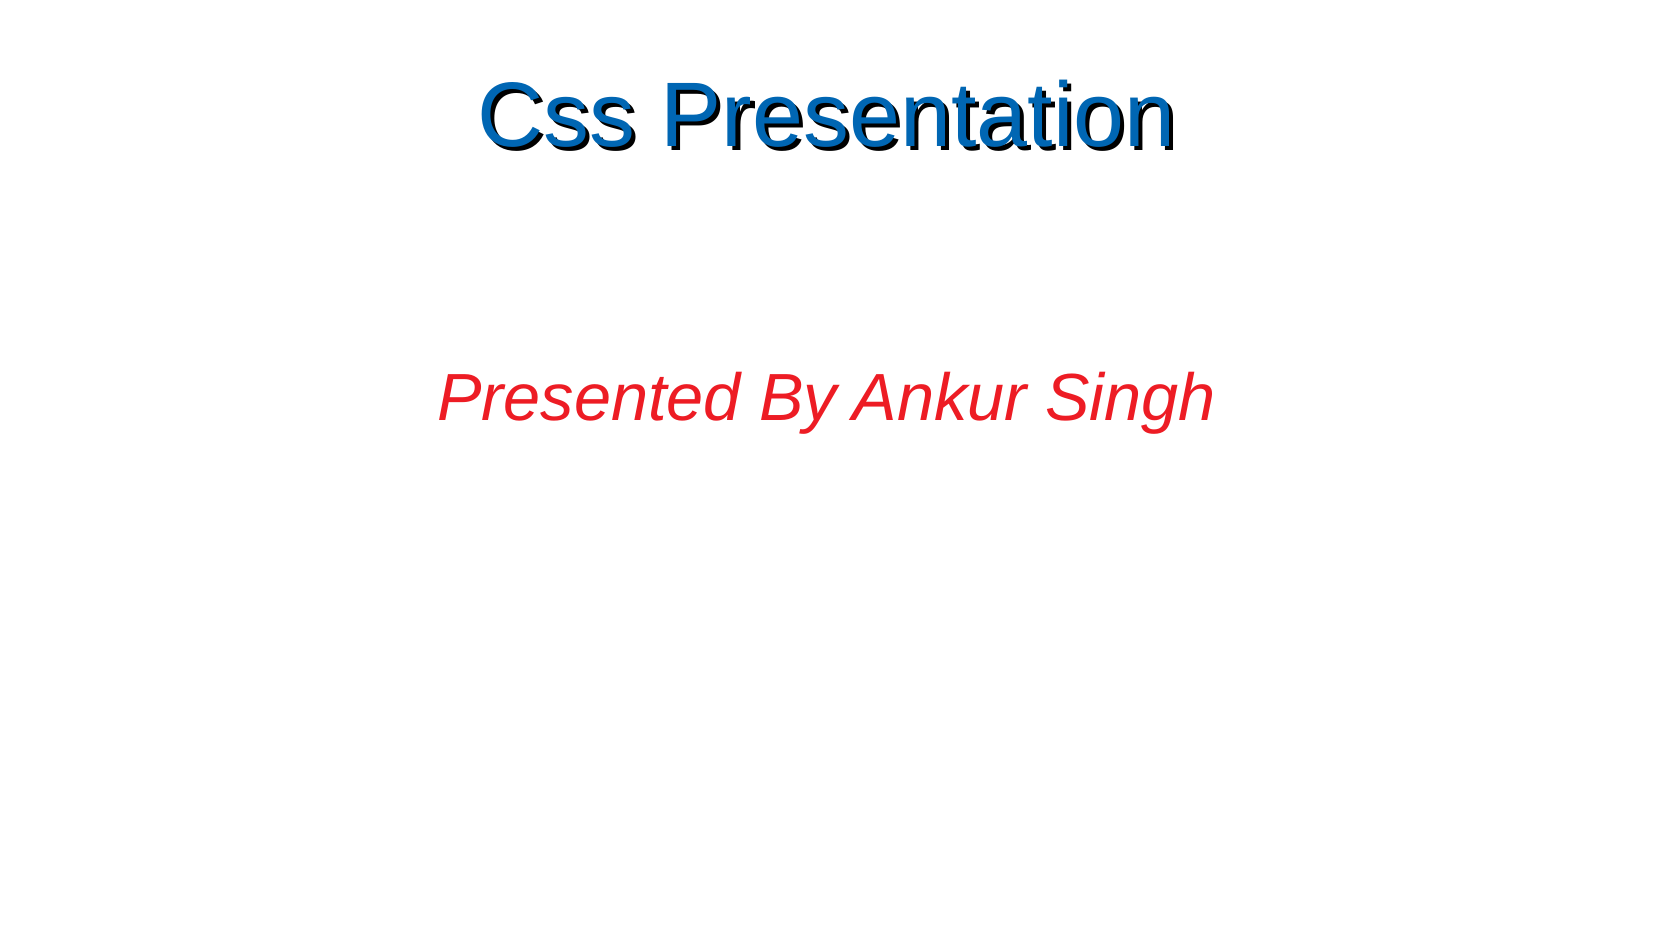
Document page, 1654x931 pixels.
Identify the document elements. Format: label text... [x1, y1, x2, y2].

subtitle Presented By Ankur Singh [82, 37, 1571, 757]
